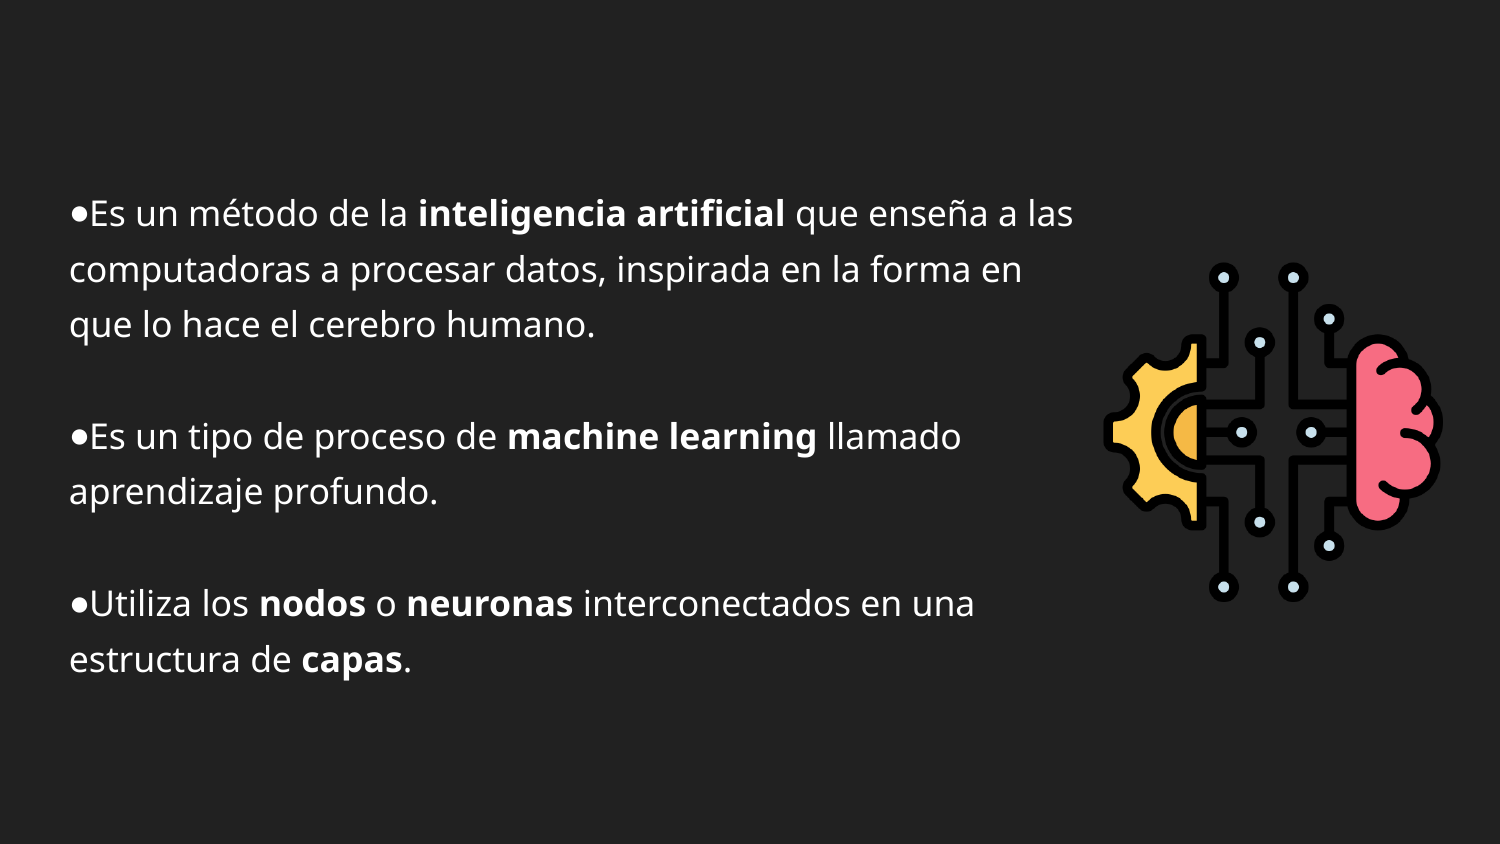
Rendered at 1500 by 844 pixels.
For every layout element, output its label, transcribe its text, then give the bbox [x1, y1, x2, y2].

list Es un método de la inteligencia artificial que enseña a las computadoras a procesar datos, inspirada en la forma en que lo hace el cerebro humano. Es un tipo de proceso de machine learning llamado aprendizaje profundo. Utiliza los nodos o neuronas interconectados en una estructura de capas. [53, 166, 1098, 698]
picture [1097, 256, 1449, 608]
